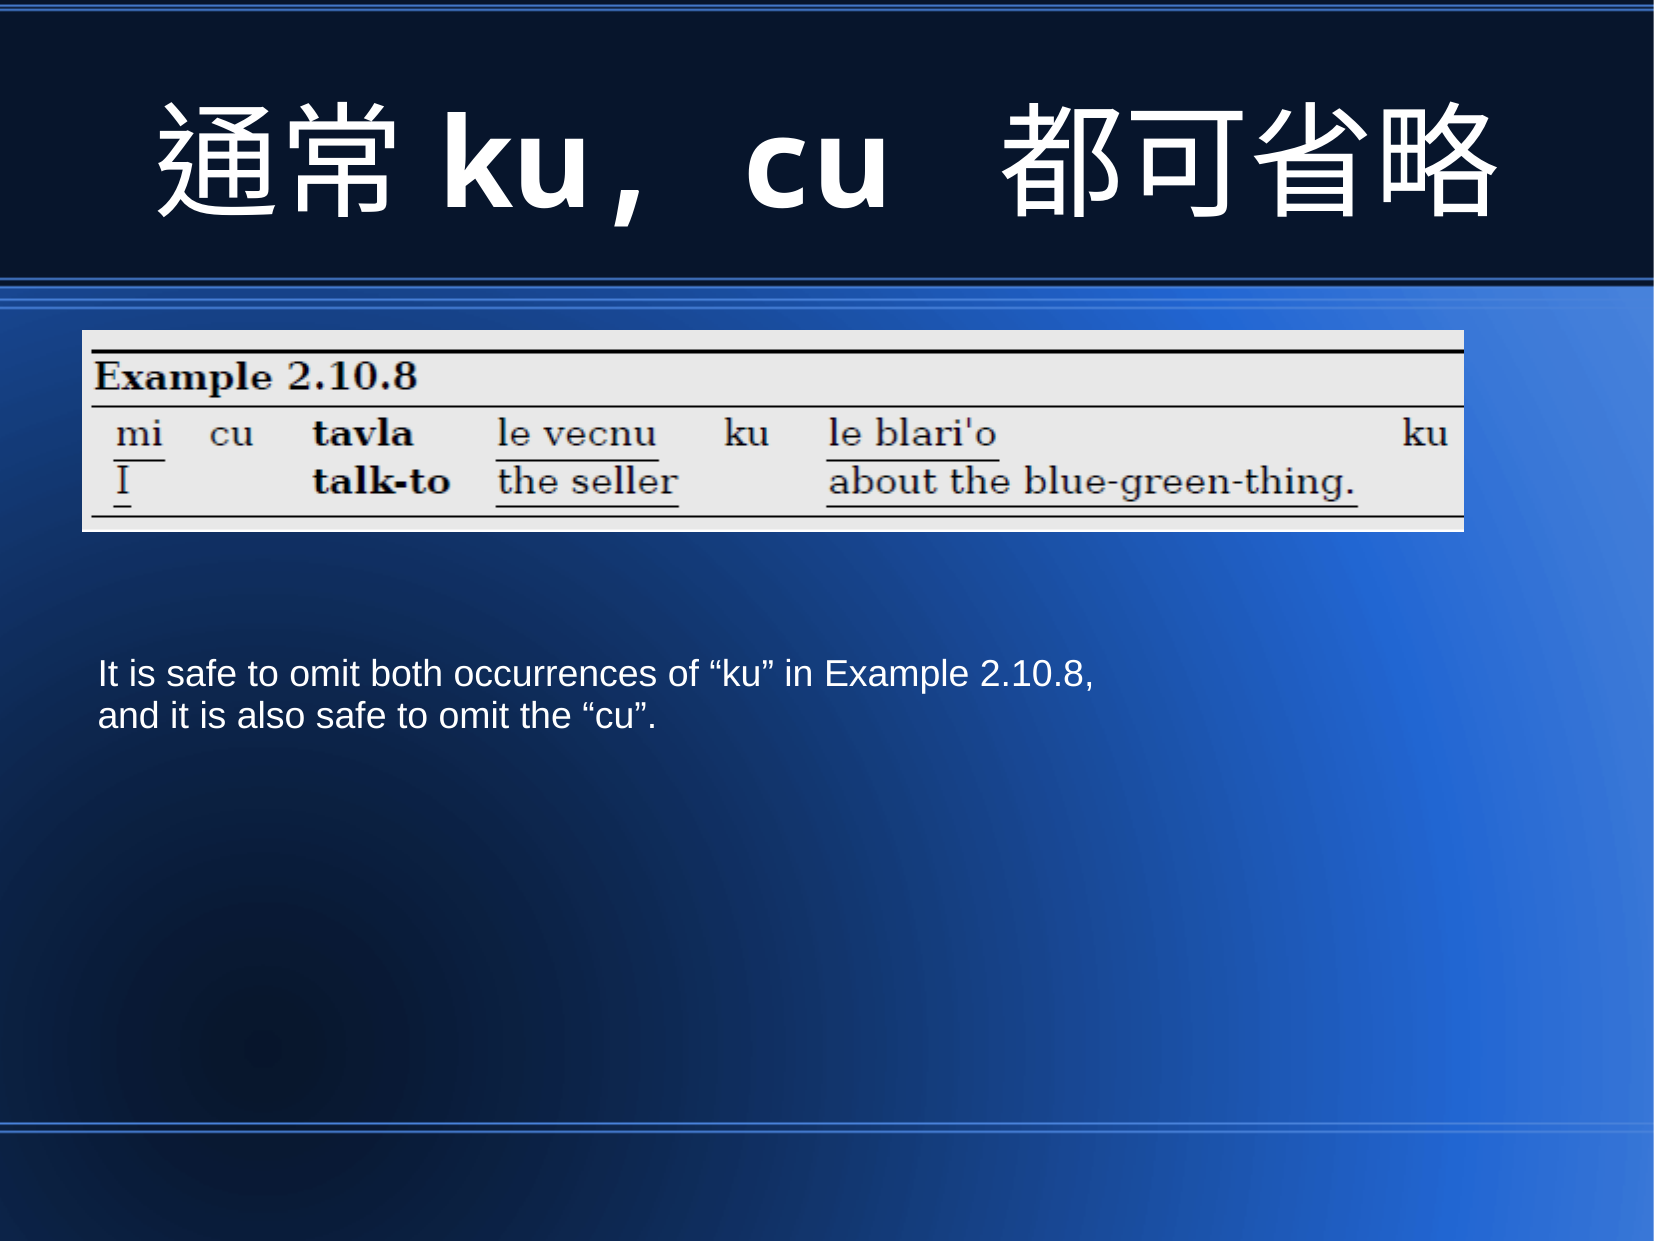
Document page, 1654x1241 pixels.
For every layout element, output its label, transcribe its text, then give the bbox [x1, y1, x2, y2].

title 通常ku, cu 都可省略 [82, 49, 1571, 257]
text_box It is safe to omit both occurrences of “ku” in Example 2.10.8, and it is also safe to omit the “cu”. [82, 645, 1229, 745]
picture [0, 0, 1654, 1241]
